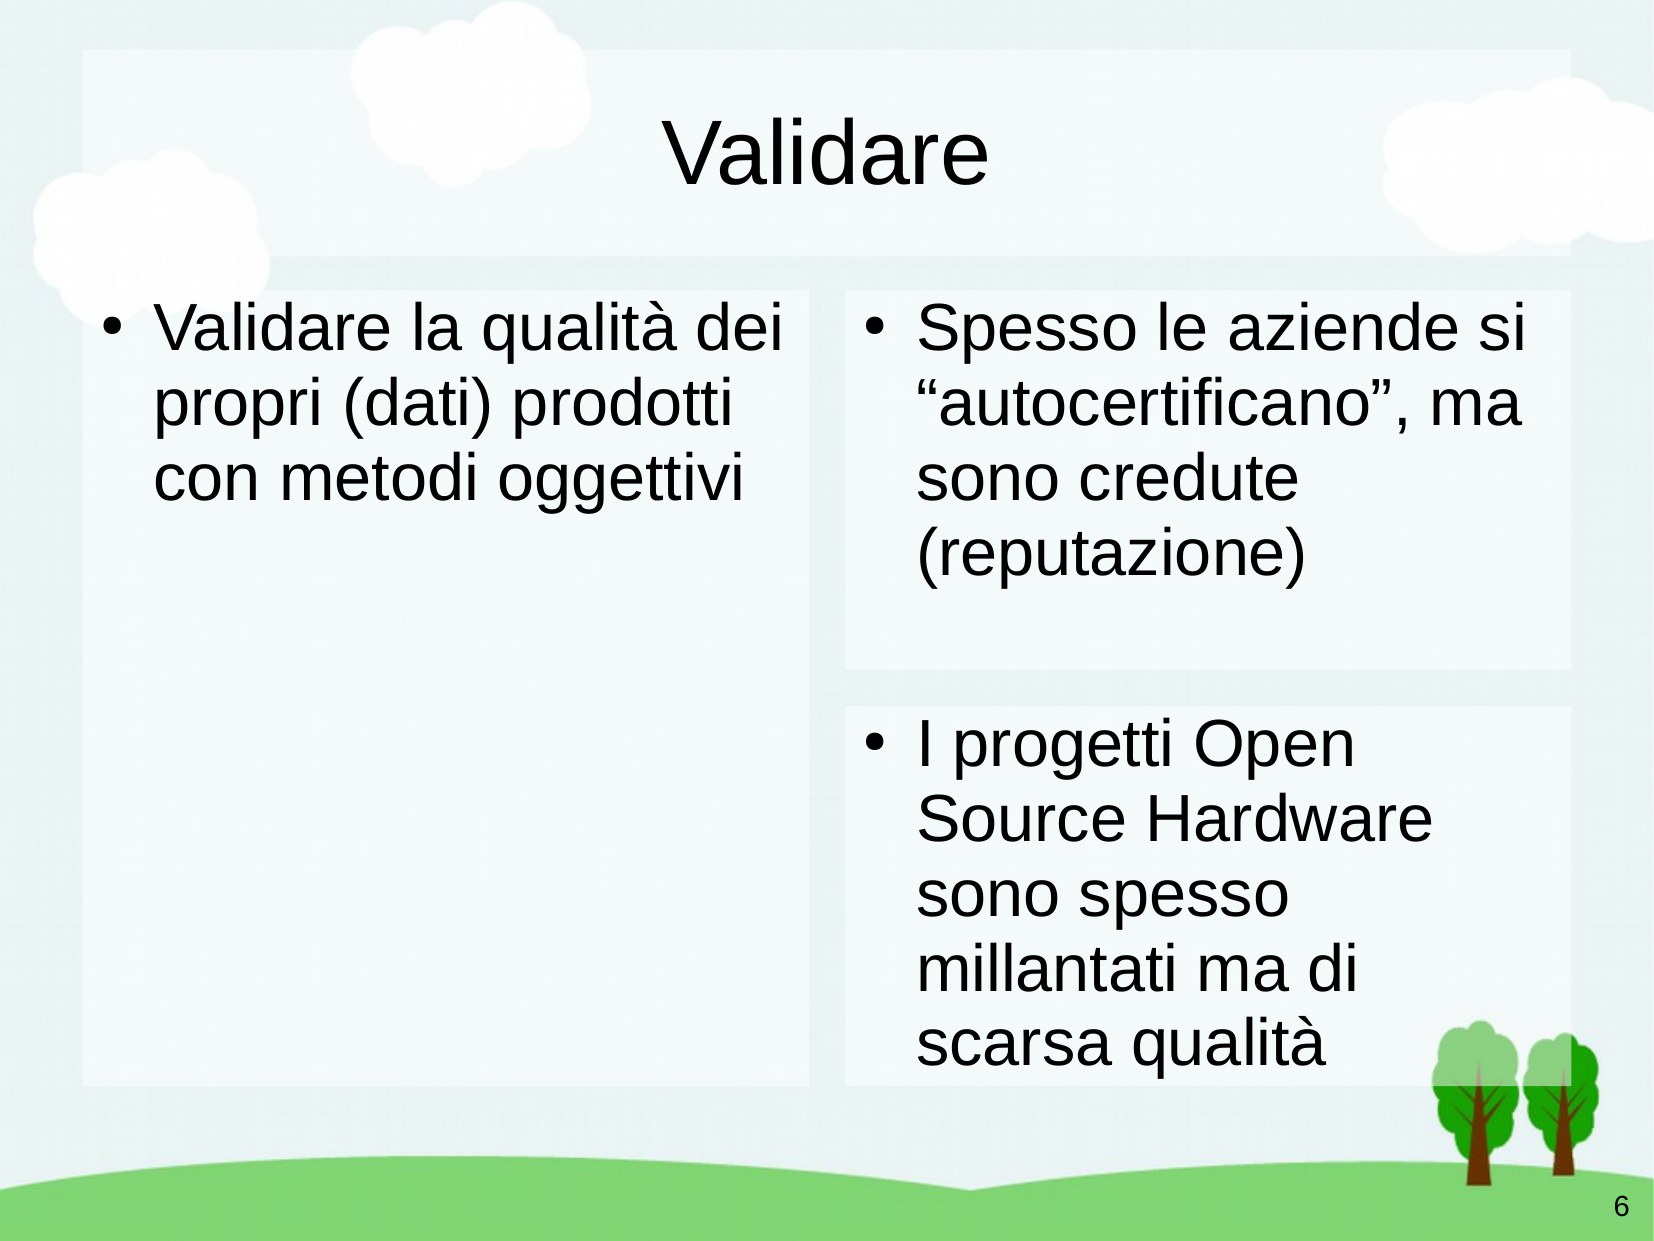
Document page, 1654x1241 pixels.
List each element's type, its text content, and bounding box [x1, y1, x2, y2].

title Validare [82, 49, 1571, 257]
list I progetti Open Source Hardware sono spesso millantati ma di scarsa qualità [845, 706, 1572, 1087]
picture [0, 0, 1654, 1241]
list Validare la qualità dei propri (dati) prodotti con metodi oggettivi [82, 290, 809, 1087]
list Spesso le aziende si “autocertificano”, ma sono credute (reputazione) [845, 290, 1572, 671]
